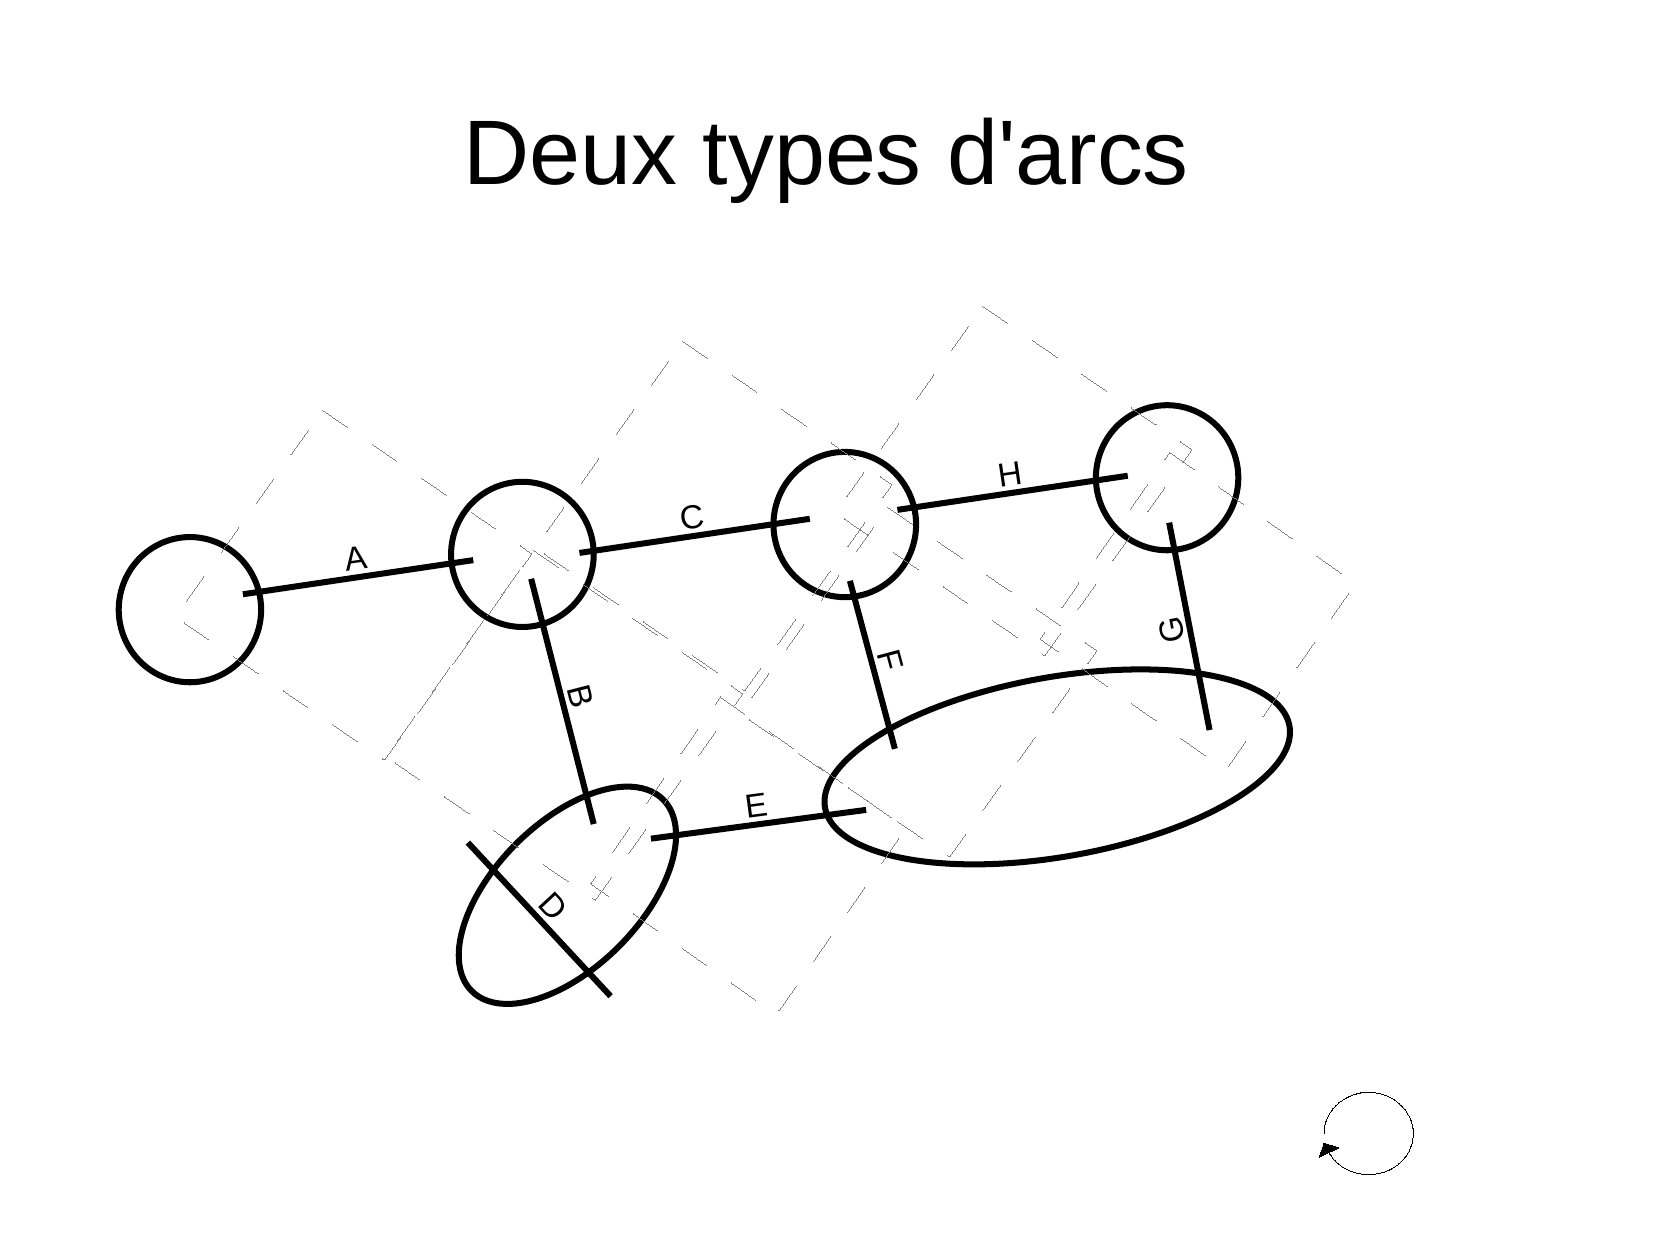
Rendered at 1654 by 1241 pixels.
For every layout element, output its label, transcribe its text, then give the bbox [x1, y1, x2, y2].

text_box [1319, 1092, 1414, 1175]
title Deux types d'arcs [82, 49, 1571, 257]
